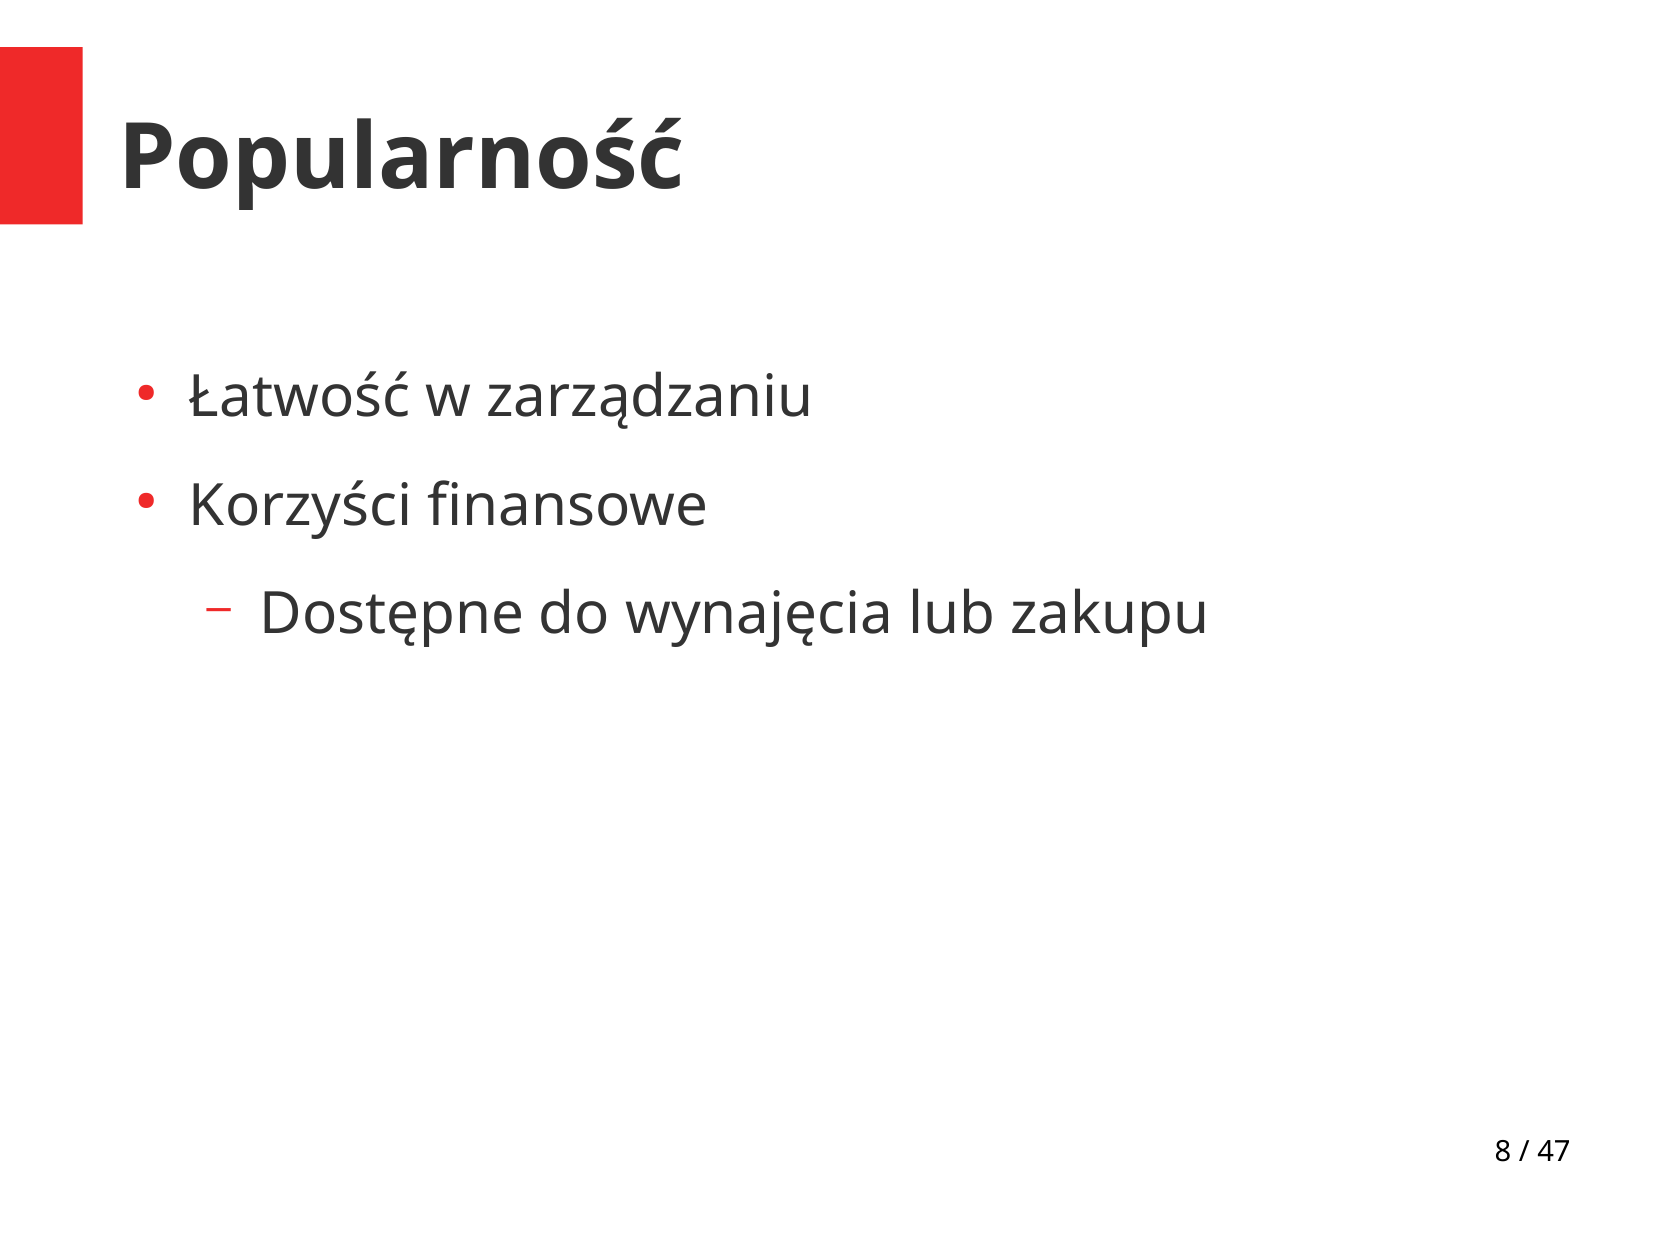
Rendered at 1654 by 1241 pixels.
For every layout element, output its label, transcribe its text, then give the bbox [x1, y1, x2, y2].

title Popularność [118, 49, 1571, 257]
list Łatwość w zarządzaniu Korzyści finansowe Dostępne do wynajęcia lub zakupu [118, 354, 1536, 1074]
